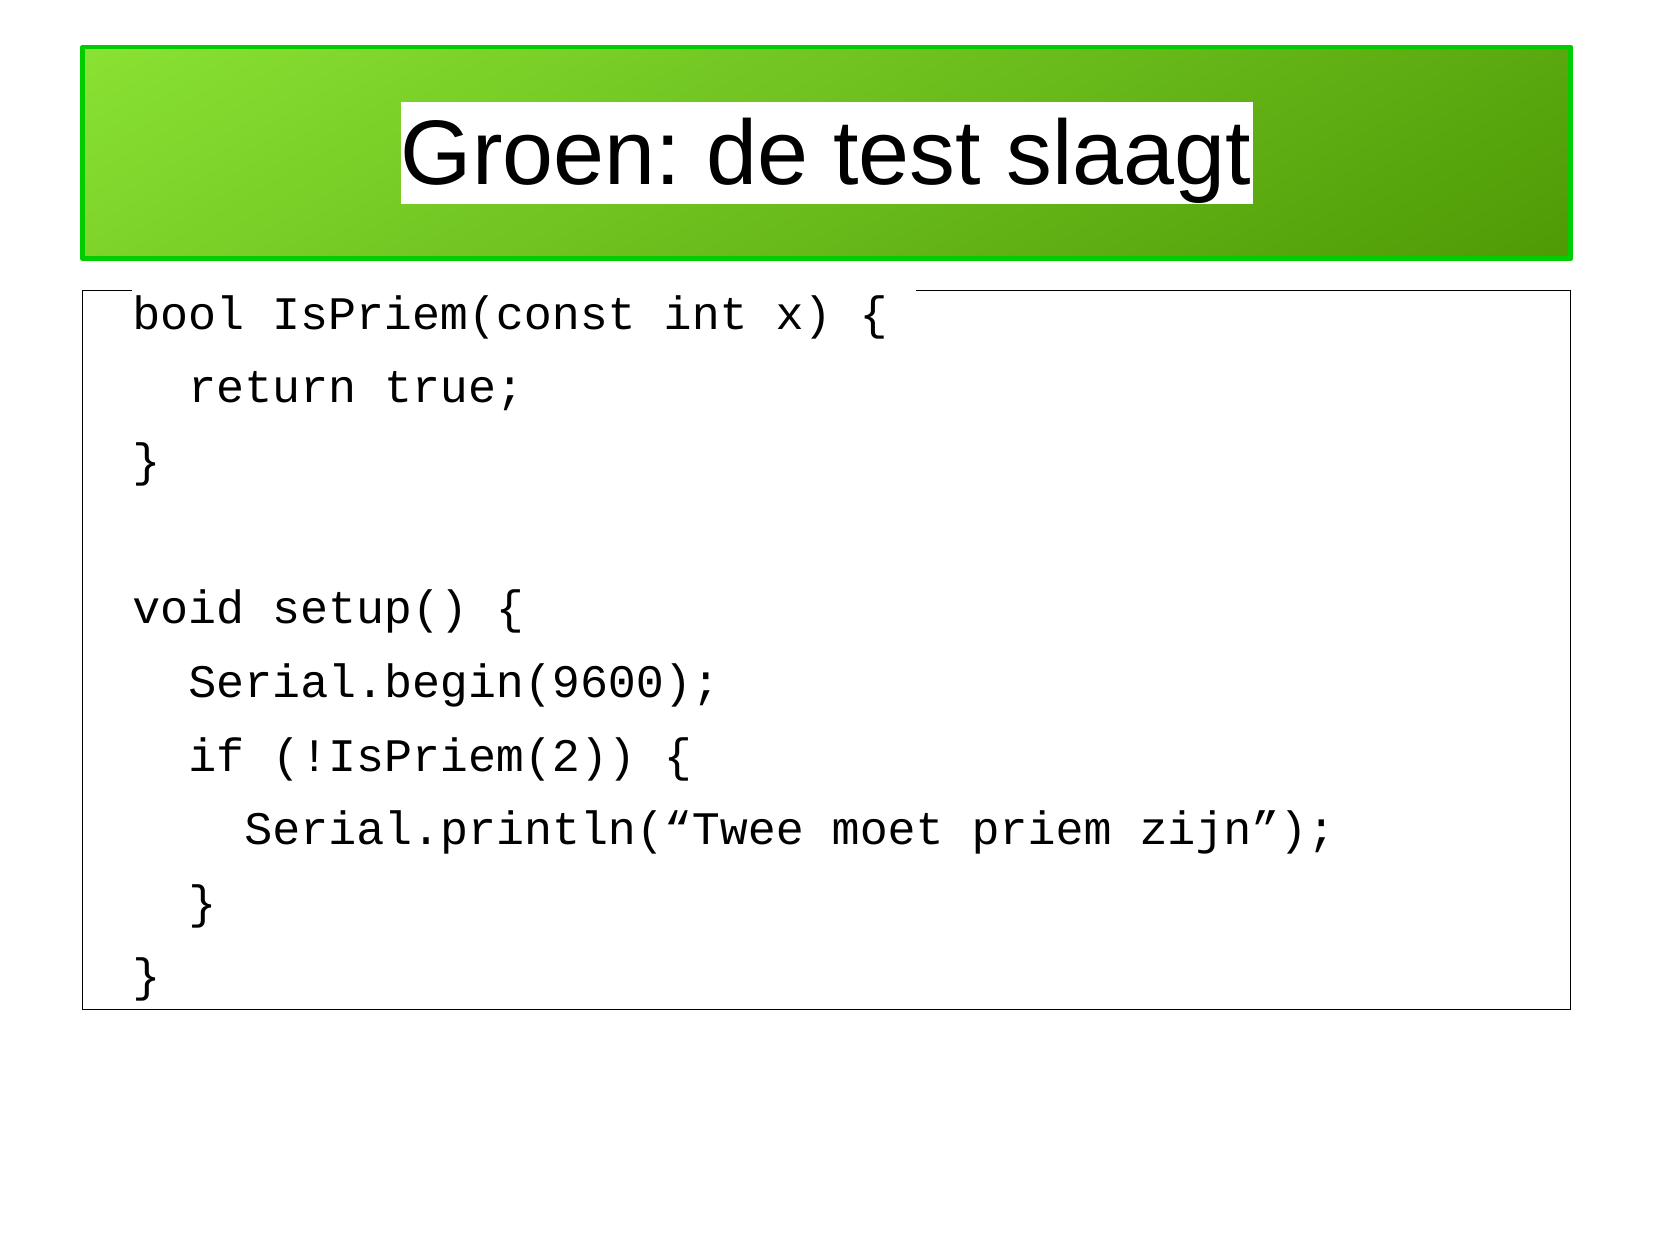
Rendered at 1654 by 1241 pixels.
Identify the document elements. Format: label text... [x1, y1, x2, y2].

title Groen: de test slaagt [82, 47, 1571, 259]
list bool IsPriem(const int x) { return true; } void setup() { Serial.begin(9600); if (!IsPriem(2)) { Serial.println(“Twee moet priem zijn”); } } [82, 290, 1571, 1010]
